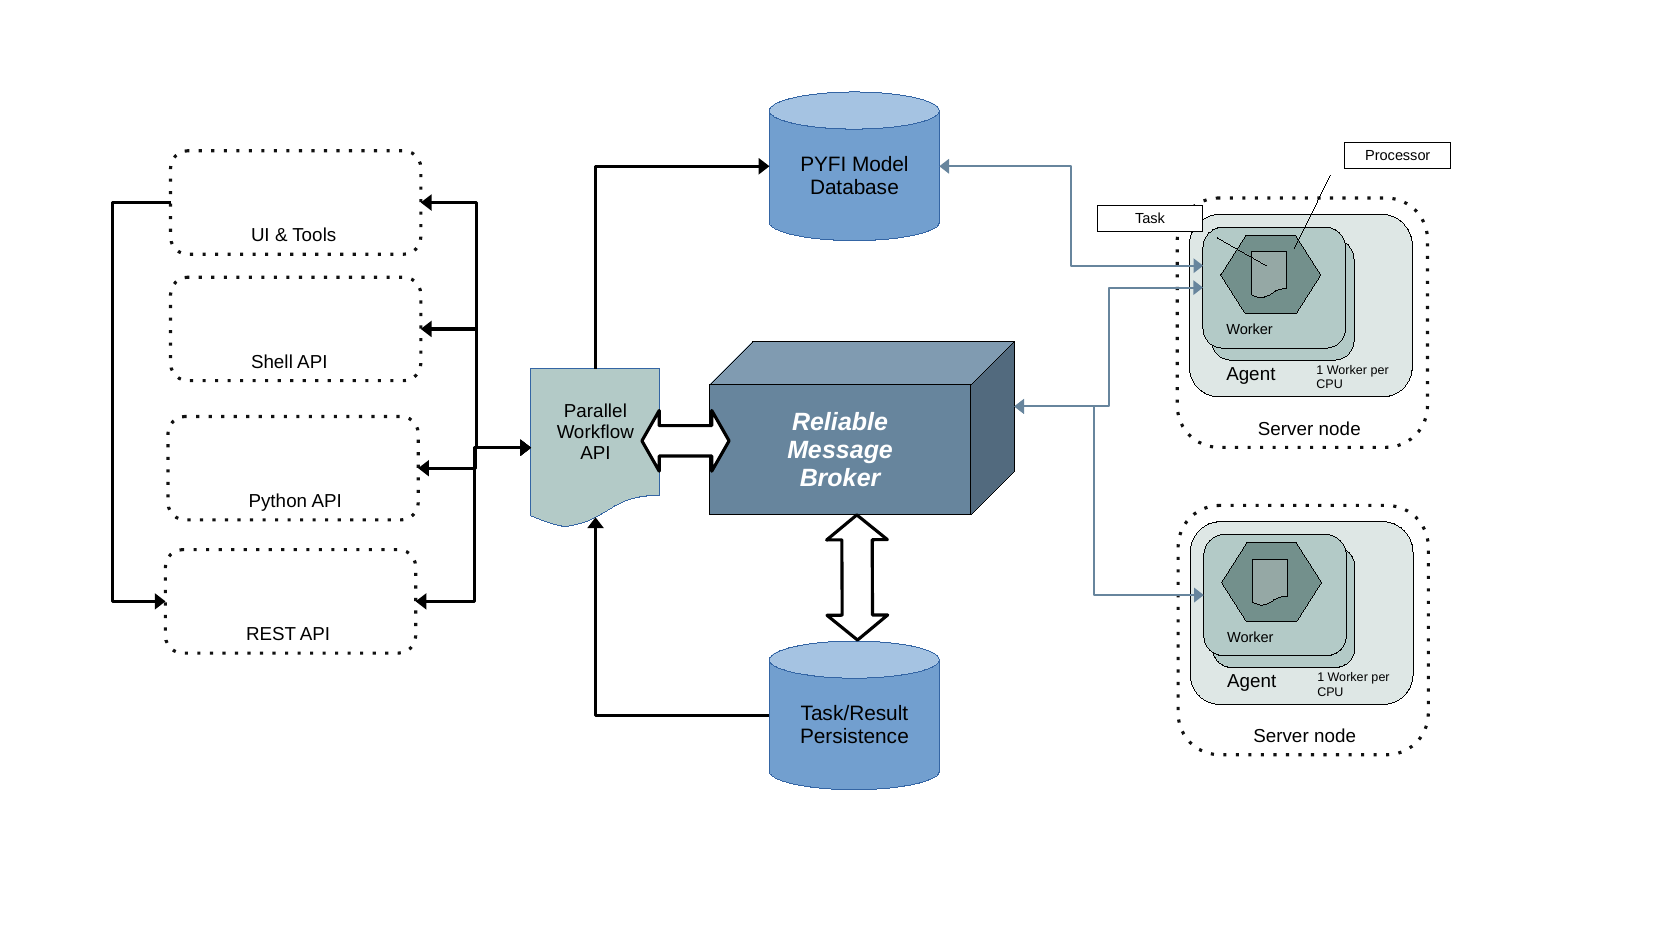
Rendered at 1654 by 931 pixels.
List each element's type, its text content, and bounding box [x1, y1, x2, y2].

text_box Server node [1243, 416, 1387, 471]
text_box 1 Worker per CPU [1302, 663, 1429, 744]
text_box Worker [1211, 313, 1339, 356]
text_box [641, 410, 730, 472]
text_box [1383, 744, 1415, 755]
text_box Task/Result Persistence [769, 661, 940, 790]
text_box Reliable Message Broker [709, 385, 970, 515]
text_box [165, 549, 416, 654]
text_box PYFI Model Database [769, 112, 940, 241]
text_box [170, 150, 421, 255]
text_box [1178, 505, 1429, 755]
text_box Python API [233, 483, 378, 543]
text_box [826, 514, 888, 641]
text_box Task [1097, 205, 1203, 232]
text_box [1387, 436, 1415, 448]
text_box Parallel Workflow API [530, 368, 660, 527]
text_box Worker [1212, 621, 1340, 664]
text_box [170, 277, 421, 381]
text_box Processor [1345, 142, 1451, 169]
text_box REST API [231, 616, 375, 677]
text_box Agent [1211, 356, 1301, 416]
text_box Agent [1212, 664, 1302, 724]
text_box UI & Tools [236, 217, 380, 278]
text_box [167, 416, 419, 520]
text_box [1221, 664, 1302, 668]
text_box Shell API [236, 343, 380, 404]
text_box 1 Worker per CPU [1301, 355, 1428, 436]
text_box [1219, 356, 1301, 361]
text_box [1177, 197, 1428, 448]
text_box Server node [1238, 718, 1383, 779]
